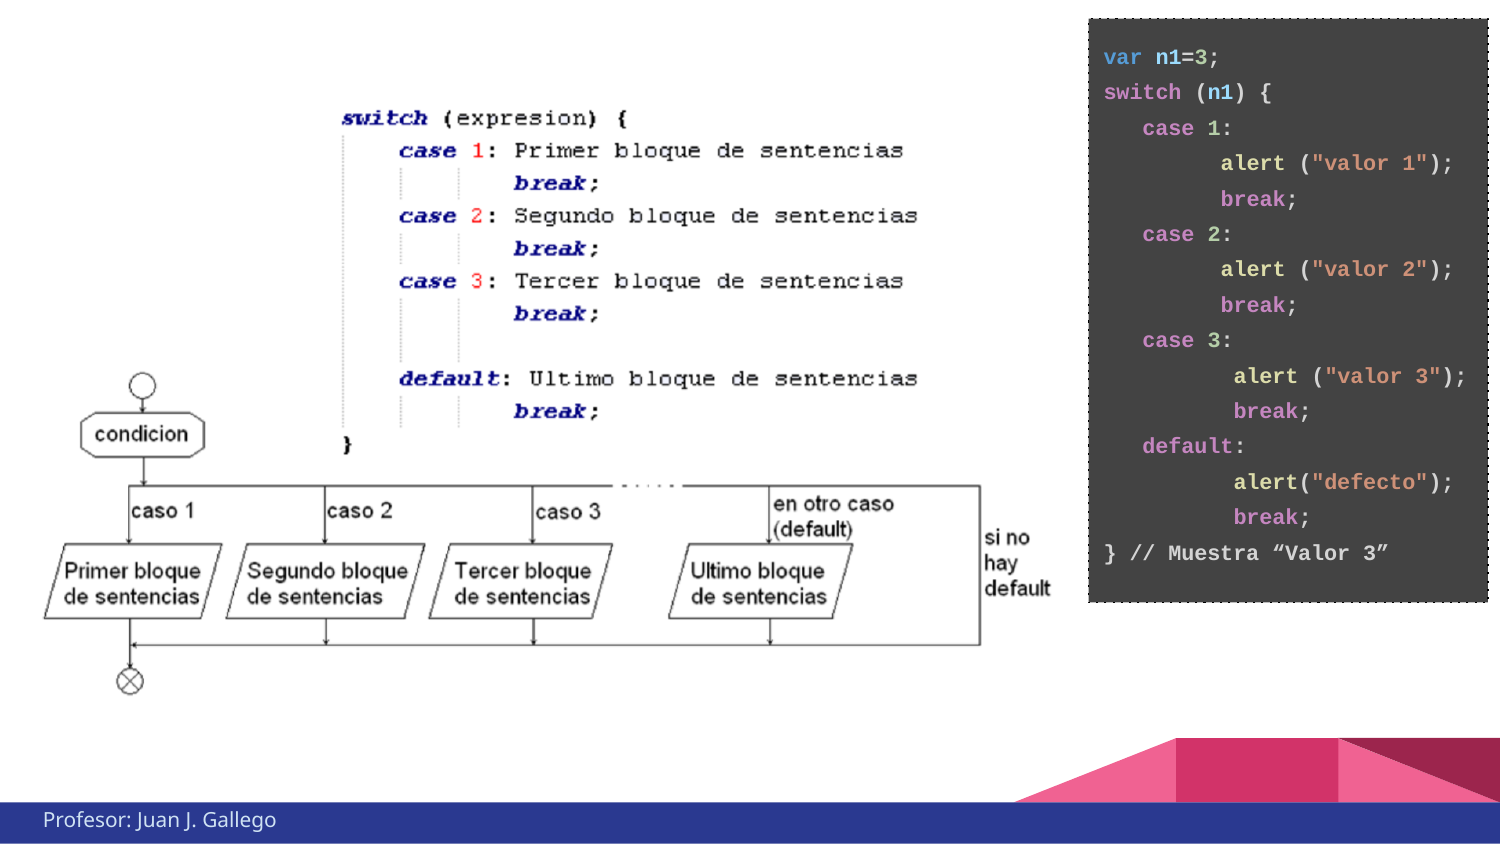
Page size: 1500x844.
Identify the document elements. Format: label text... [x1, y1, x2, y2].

text_box var n1=3; switch (n1) { case 1: alert ("valor 1"); break; case 2: alert ("valor 2"); break; case 3: alert ("valor 3"); break; default: alert("defecto"); break; } // Muestra “Valor 3” [1088, 18, 1488, 603]
picture [36, 88, 1060, 697]
list [51, 52, 1449, 750]
